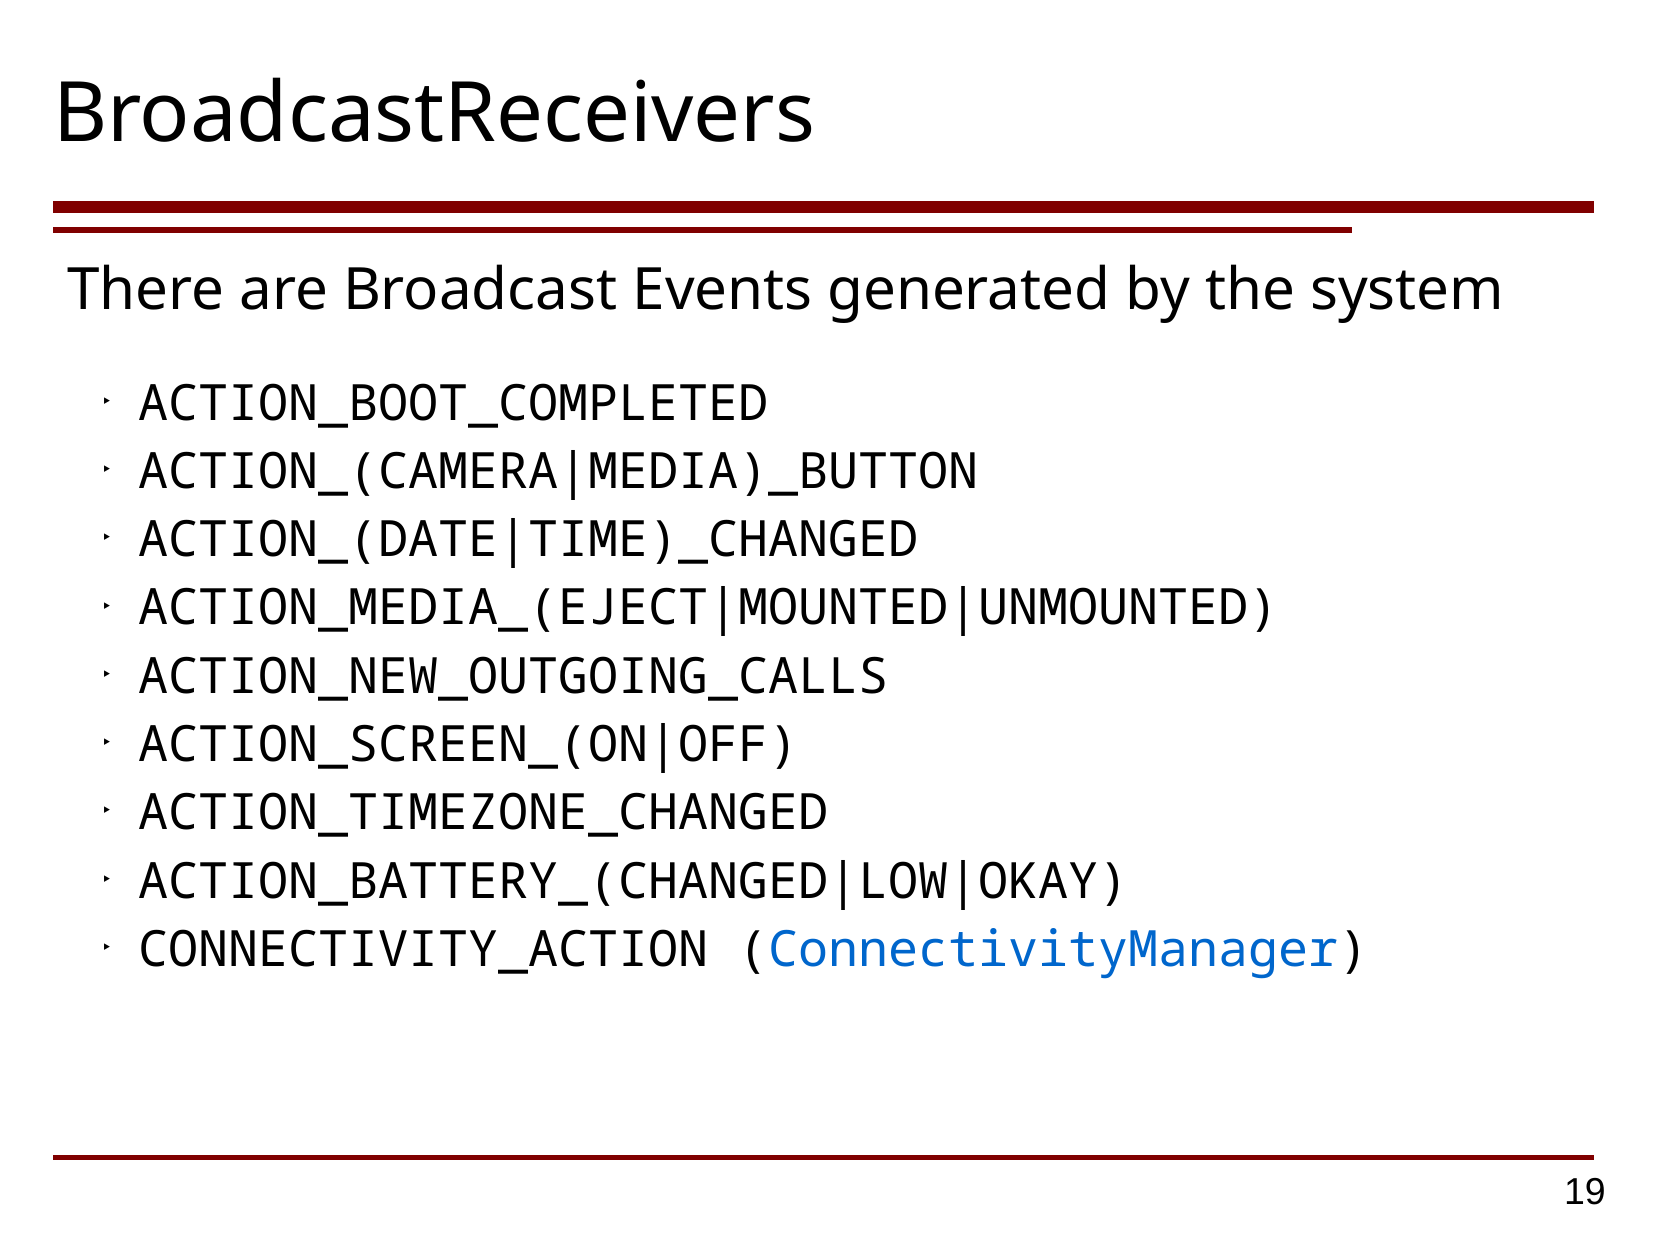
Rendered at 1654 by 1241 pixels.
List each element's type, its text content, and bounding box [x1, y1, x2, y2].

text_box <número> [35, 1163, 1654, 1221]
subtitle BroadcastReceivers [53, 48, 1542, 172]
text_box There are Broadcast Events generated by the system ACTION_BOOT_COMPLETED ACTION_(CAMERA|MEDIA)_BUTTON ACTION_(DATE|TIME)_CHANGED ACTION_MEDIA_(EJECT|MOUNTED|UNMOUNTED) ACTION_NEW_OUTGOING_CALLS ACTION_SCREEN_(ON|OFF) ACTION_TIMEZONE_CHANGED ACTION_BATTERY_(CHANGED|LOW|OKAY) CONNECTIVITY_ACTION (ConnectivityManager) [52, 240, 1464, 1152]
